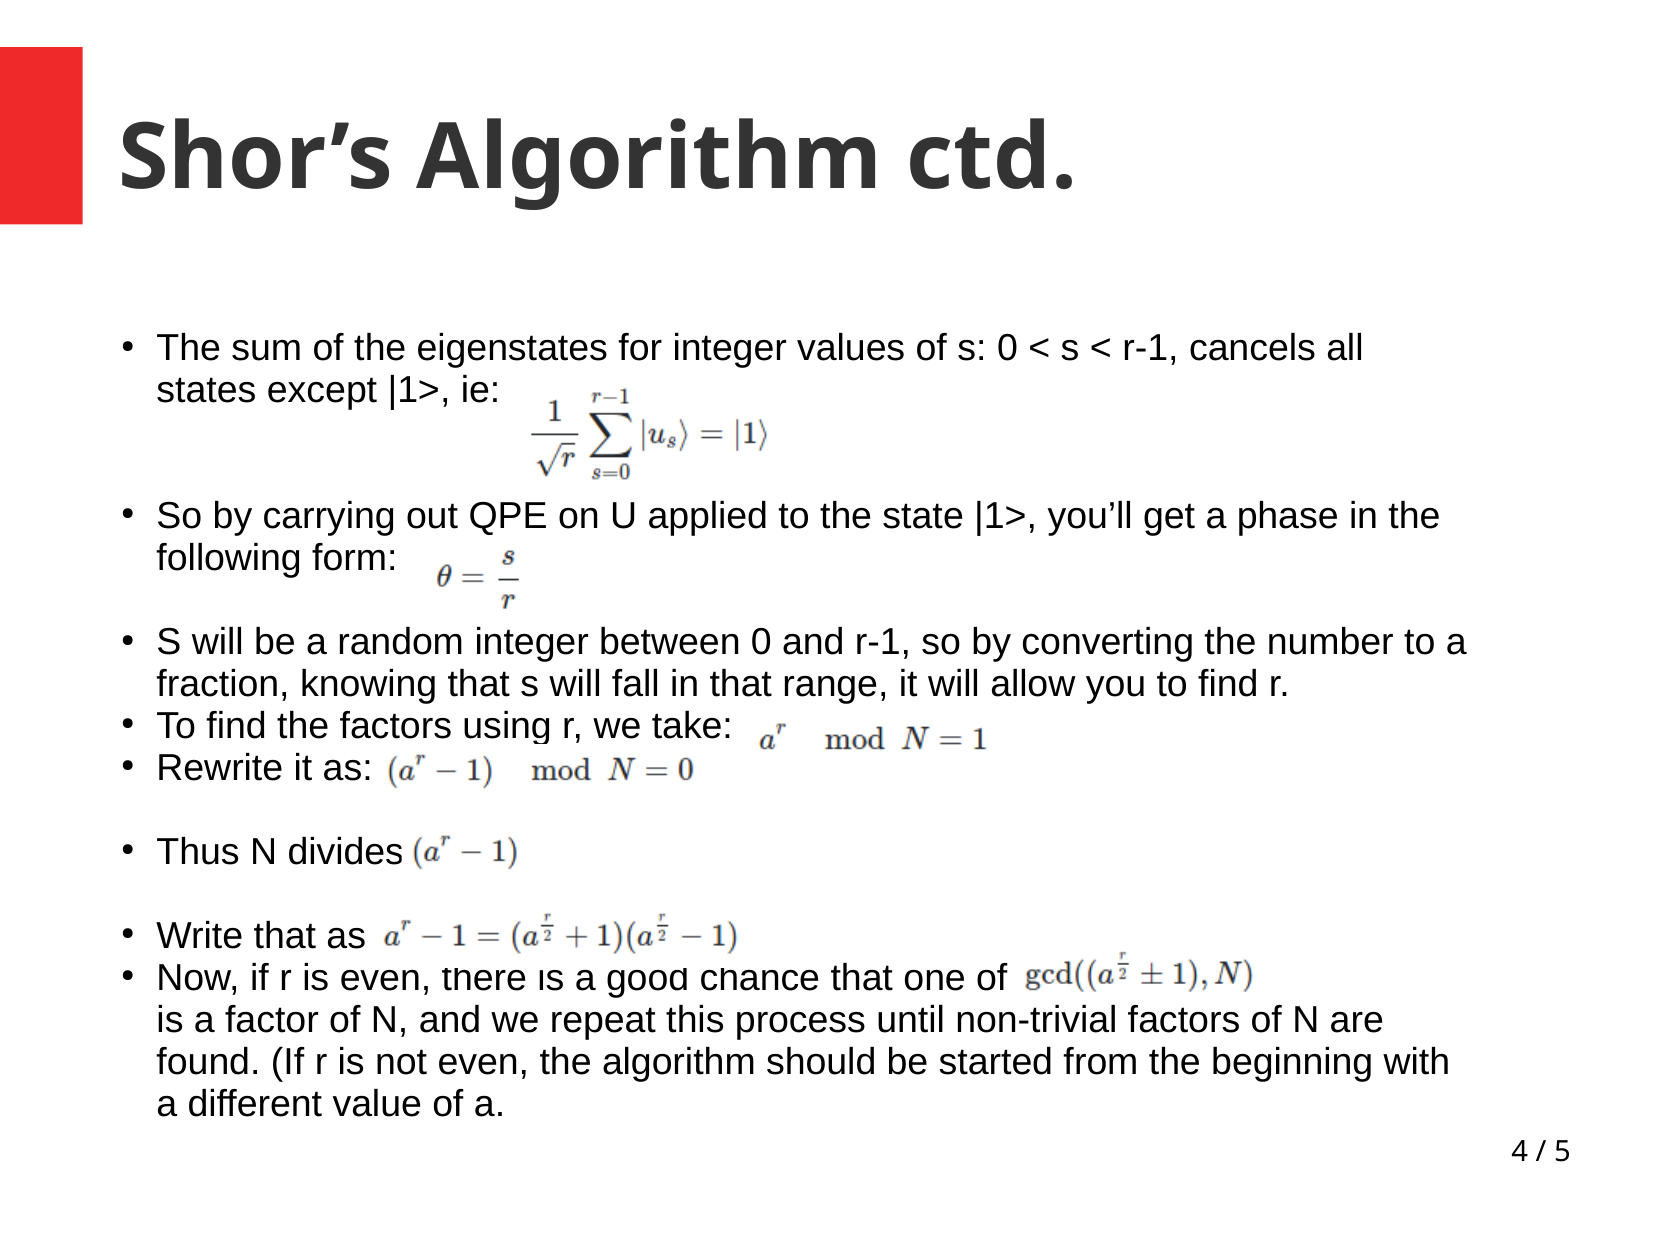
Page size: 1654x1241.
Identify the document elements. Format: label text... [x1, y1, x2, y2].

picture [376, 744, 709, 796]
picture [425, 543, 530, 623]
picture [401, 825, 532, 877]
picture [375, 903, 739, 968]
title Shor’s Algorithm ctd. [118, 49, 1571, 257]
text_box The sum of the eigenstates for integer values of s: 0 < s < r-1, cancels all states except |1>, ie: So by carrying out QPE on U applied to the state |1>, you’ll get a phase in the following form: S will be a random integer between 0 and r-1, so by converting the number to a fraction, knowing that s will fall in that range, it will allow you to find r. To find the factors using r, we take: Rewrite it as: Thus N divides Write that as Now, if r is even, there is a good chance that one of is a factor of N, and we repeat this process until non-trivial factors of N are found. (If r is not even, the algorithm should be started from the beginning with a different value of a. [106, 318, 1489, 1132]
picture [1021, 946, 1256, 1003]
picture [519, 377, 779, 497]
picture [753, 708, 993, 770]
